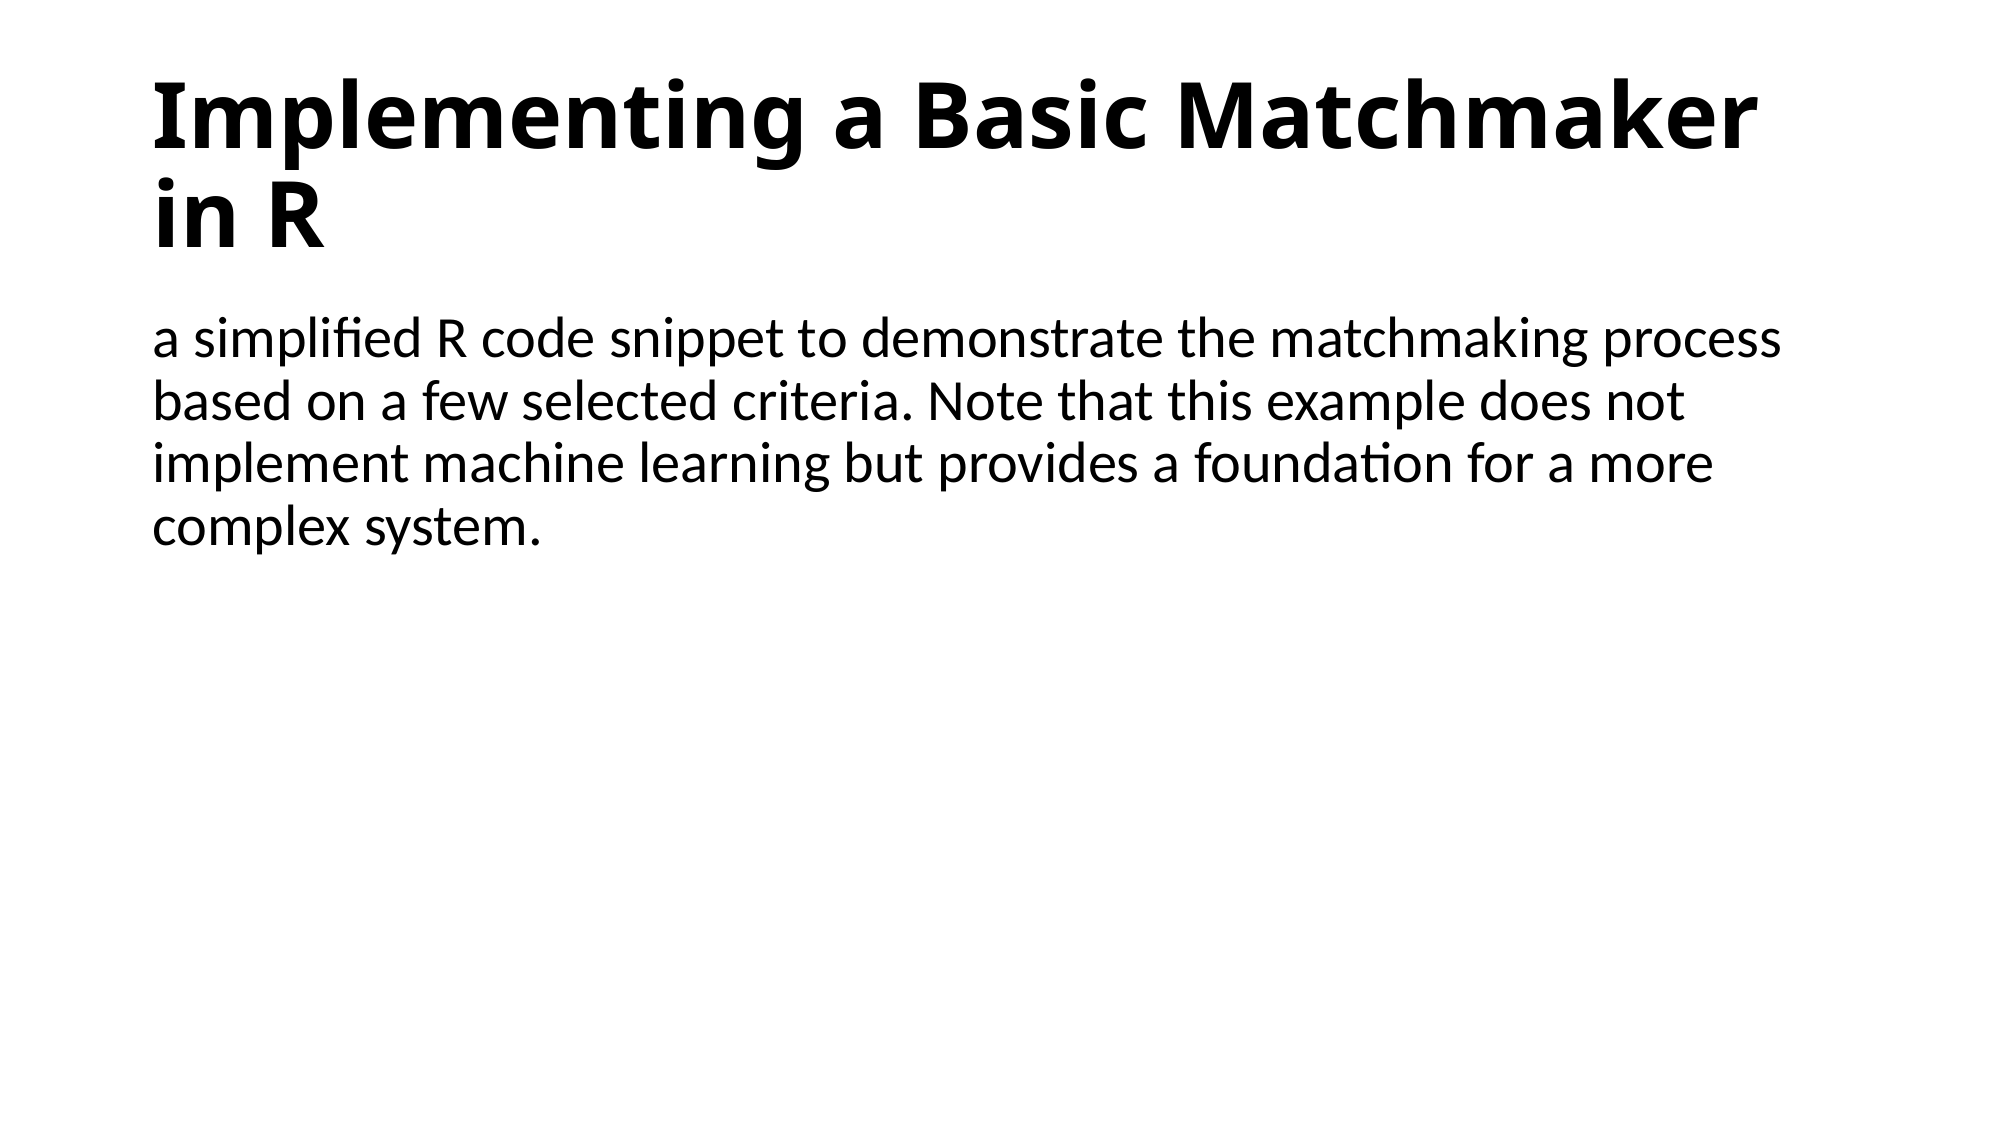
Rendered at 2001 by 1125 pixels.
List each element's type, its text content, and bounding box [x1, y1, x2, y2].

list a simplified R code snippet to demonstrate the matchmaking process based on a few selected criteria. Note that this example does not implement machine learning but provides a foundation for a more complex system. [137, 299, 1863, 1014]
title Implementing a Basic Matchmaker in R [137, 59, 1863, 278]
